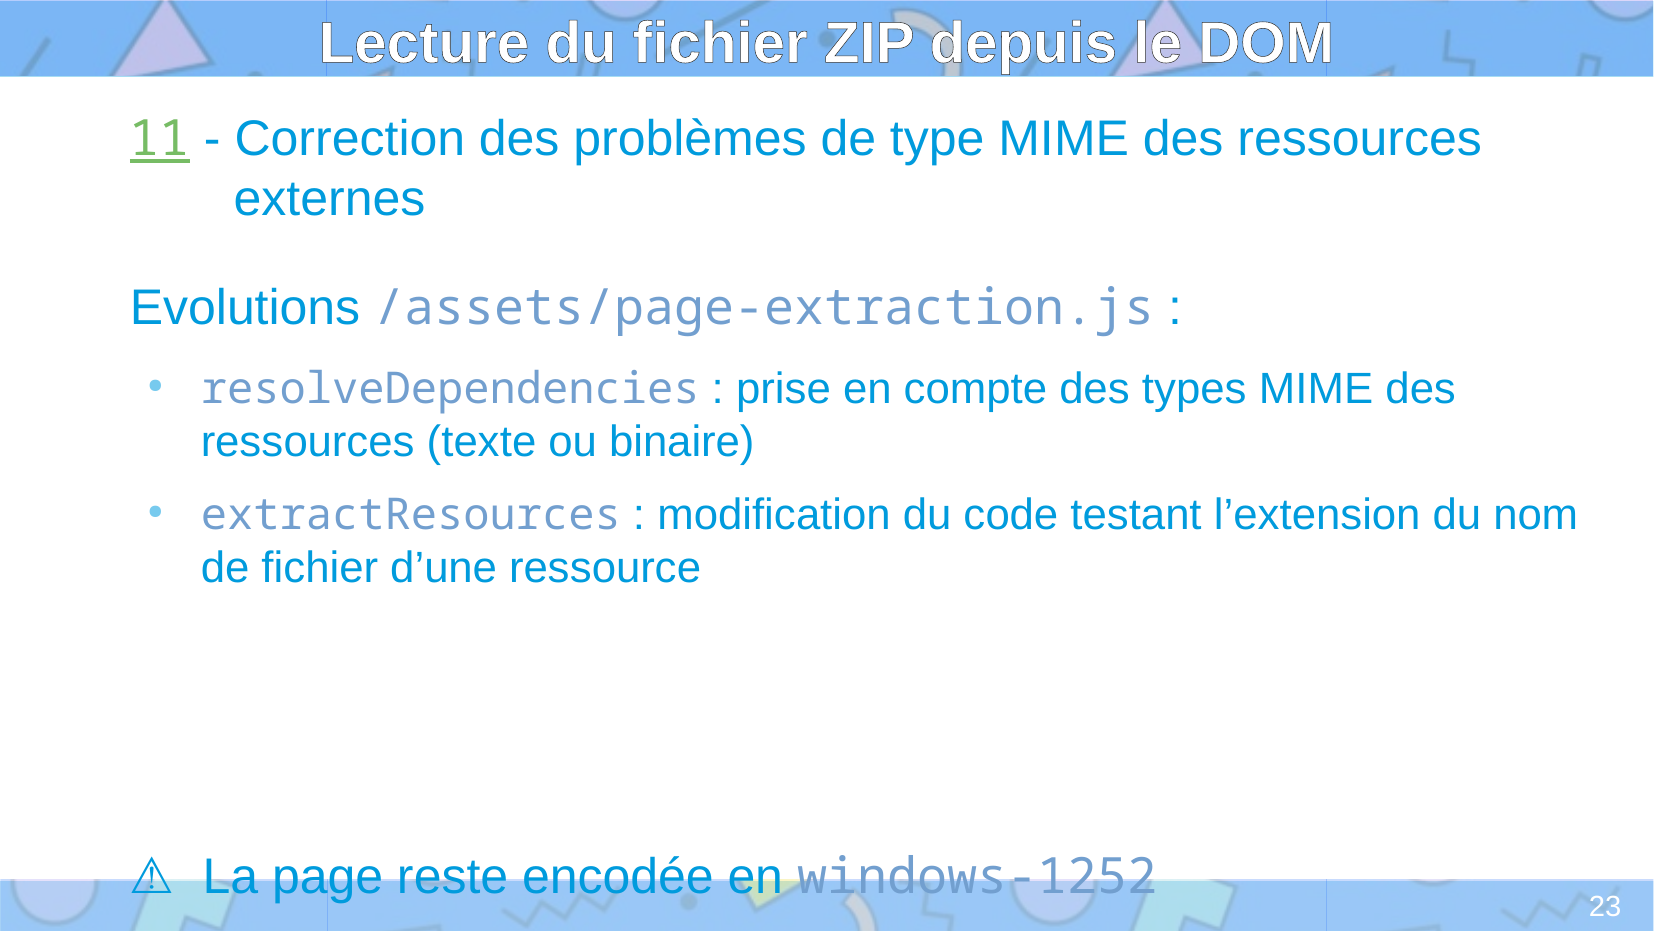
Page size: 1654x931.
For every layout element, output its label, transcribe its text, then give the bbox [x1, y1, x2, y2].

picture [638, 879, 650, 889]
picture [238, 881, 249, 889]
title Lecture du fichier ZIP depuis le DOM [59, 3, 1595, 82]
picture [0, 867, 1654, 931]
picture [335, 879, 347, 889]
picture [307, 881, 319, 889]
picture [137, 879, 166, 890]
picture [610, 879, 623, 889]
picture [894, 879, 909, 890]
picture [0, 0, 1654, 76]
picture [280, 879, 292, 889]
picture [924, 879, 940, 890]
list 11 - Correction des problèmes de type MIME des ressources externes Evolutions /assets/page-extraction.js : resolveDependencies : prise en compte des types MIME des ressources (texte ou binaire) extractResources : modification du code testant l’extension du nom de fichier d’une ressource ⚠️ La page reste encodée en windows-1252 [59, 101, 1595, 863]
